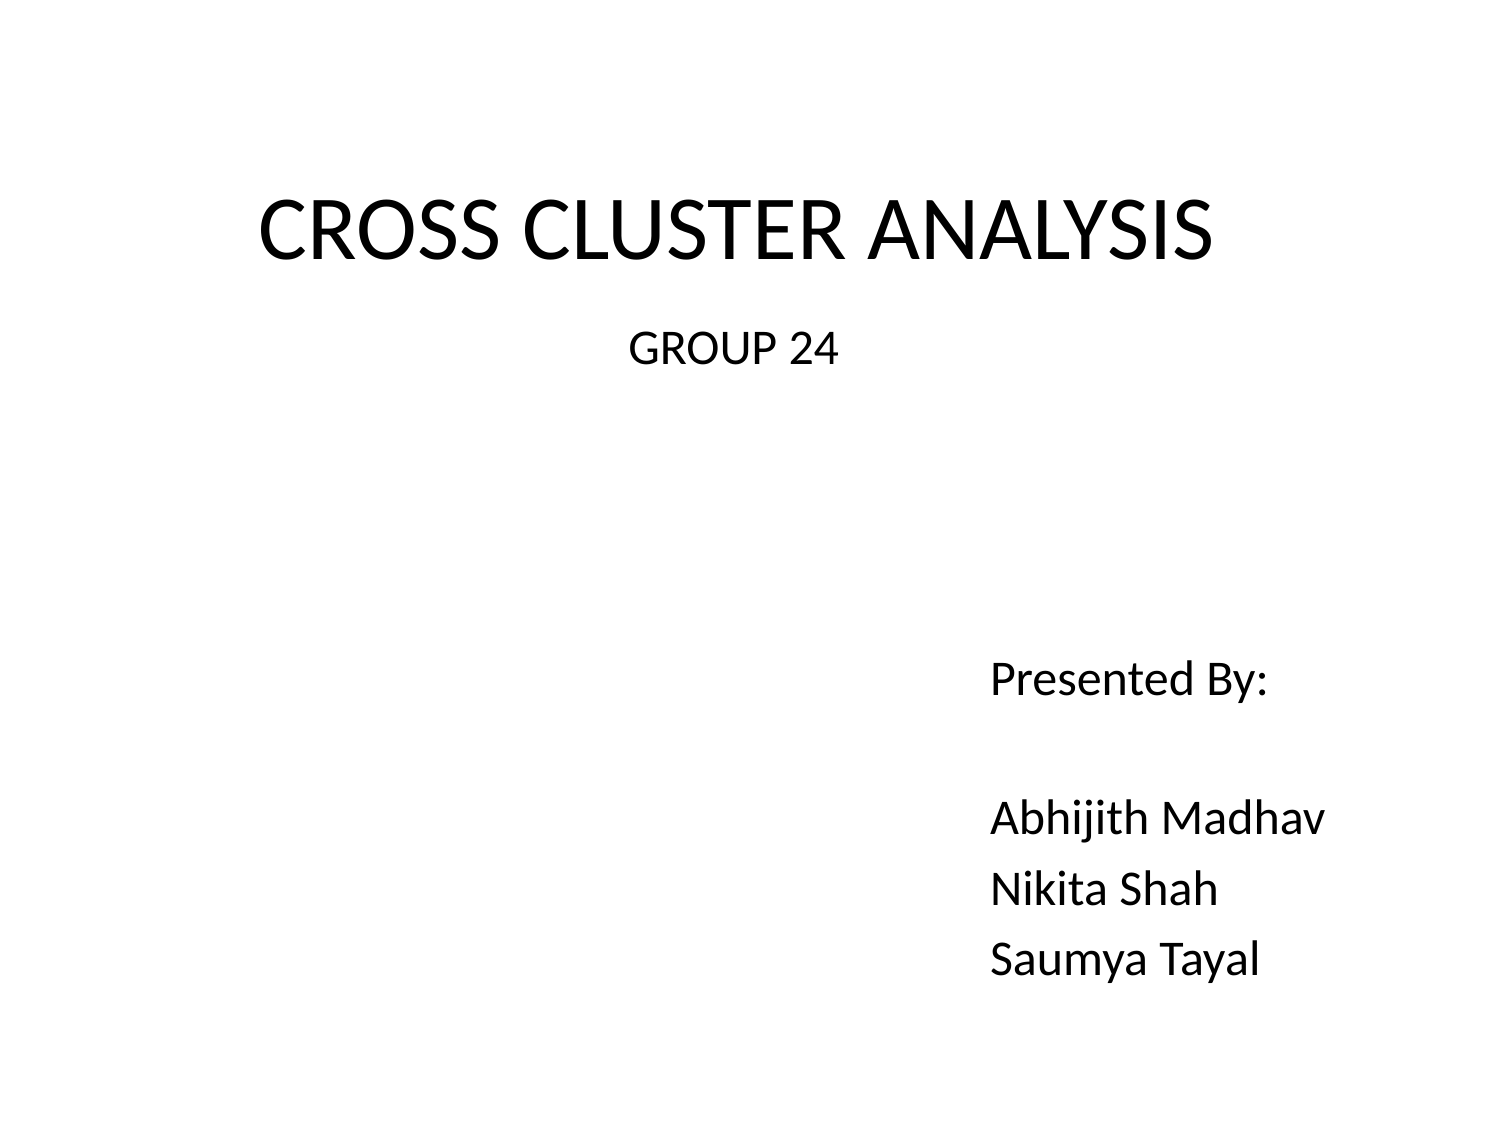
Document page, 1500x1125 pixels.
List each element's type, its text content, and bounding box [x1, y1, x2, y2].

title CROSS CLUSTER ANALYSIS [62, 129, 1413, 317]
text_box GROUP 24 [613, 306, 934, 382]
list Presented By: Abhijith Madhav Nikita Shah Saumya Tayal [975, 637, 1425, 1005]
